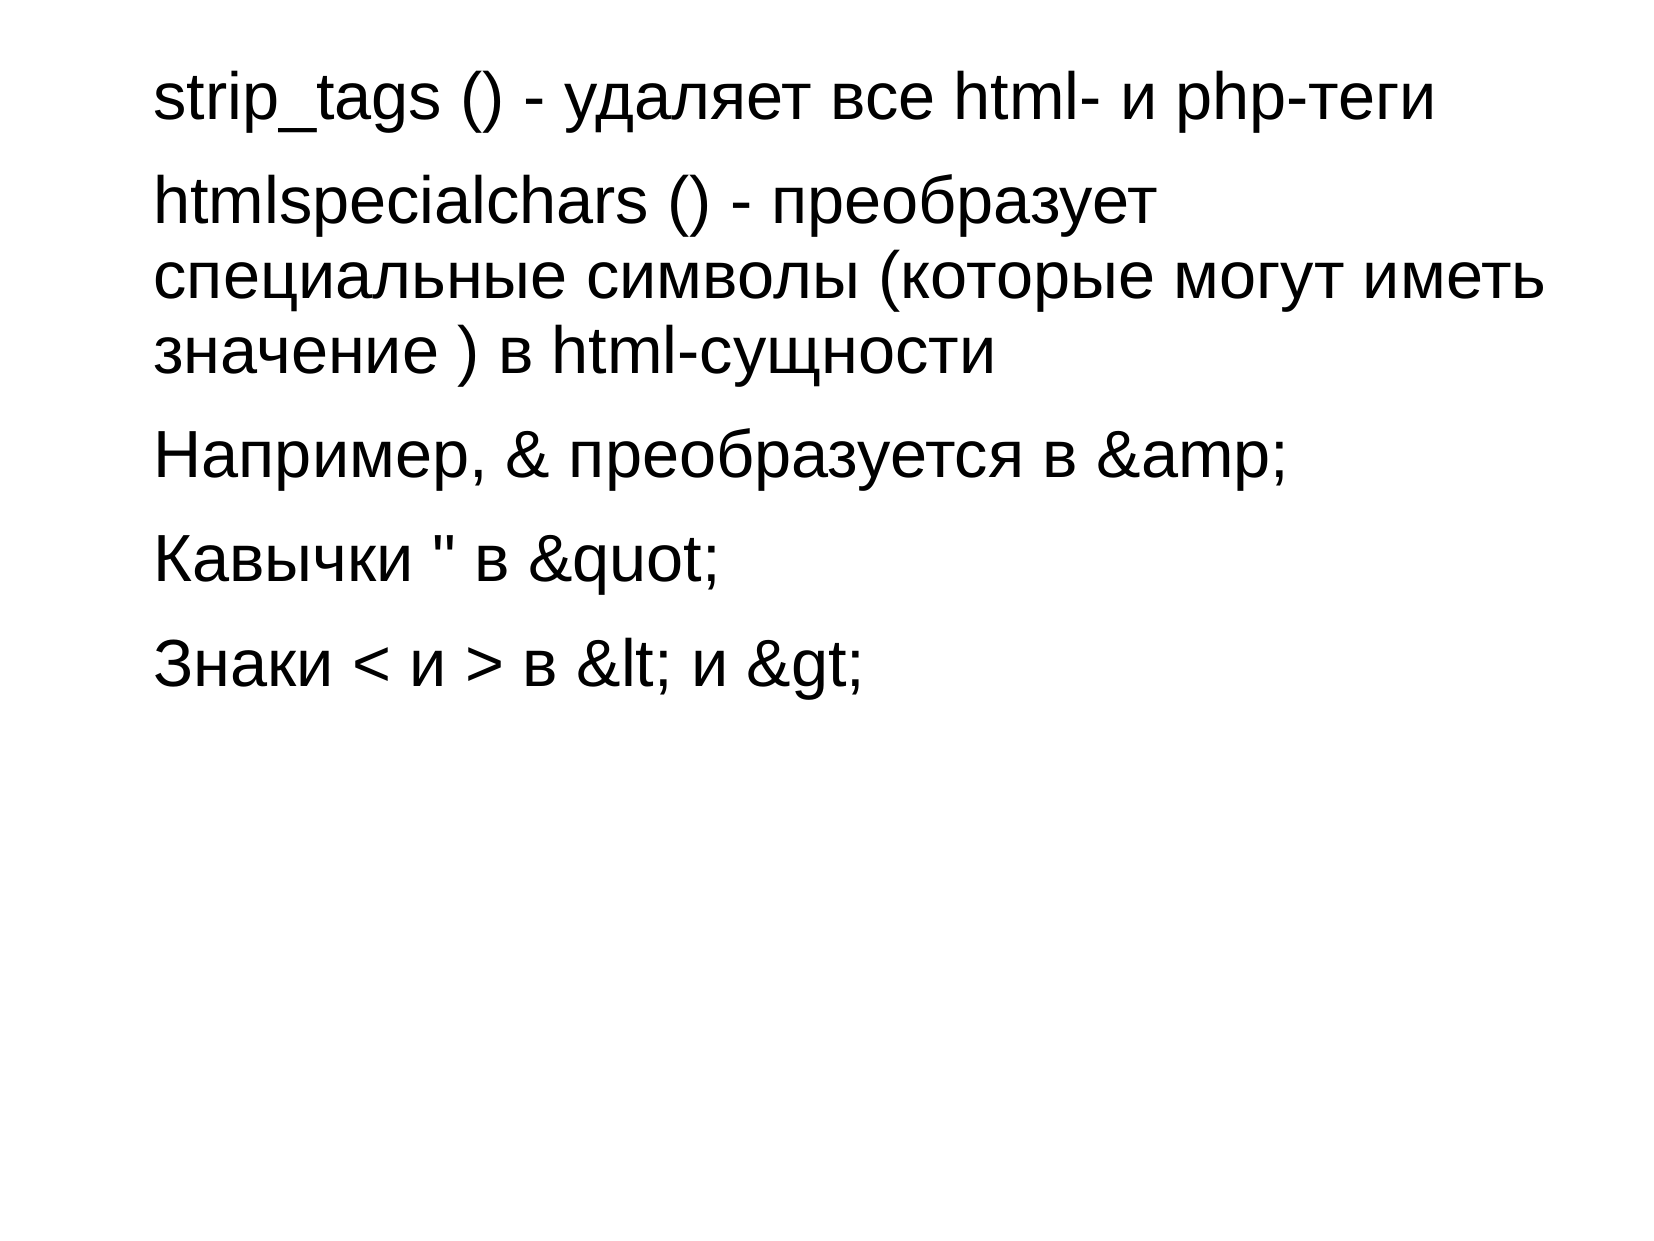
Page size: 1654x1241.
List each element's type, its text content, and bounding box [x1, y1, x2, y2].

list strip_tags () - удаляет все html- и php-теги htmlspecialchars () - преобразует специальные символы (которые могут иметь значение ) в html-сущности Например, & преобразуется в &amp; Кавычки " в &quot; Знаки < и > в &lt; и &gt; [82, 59, 1571, 1109]
